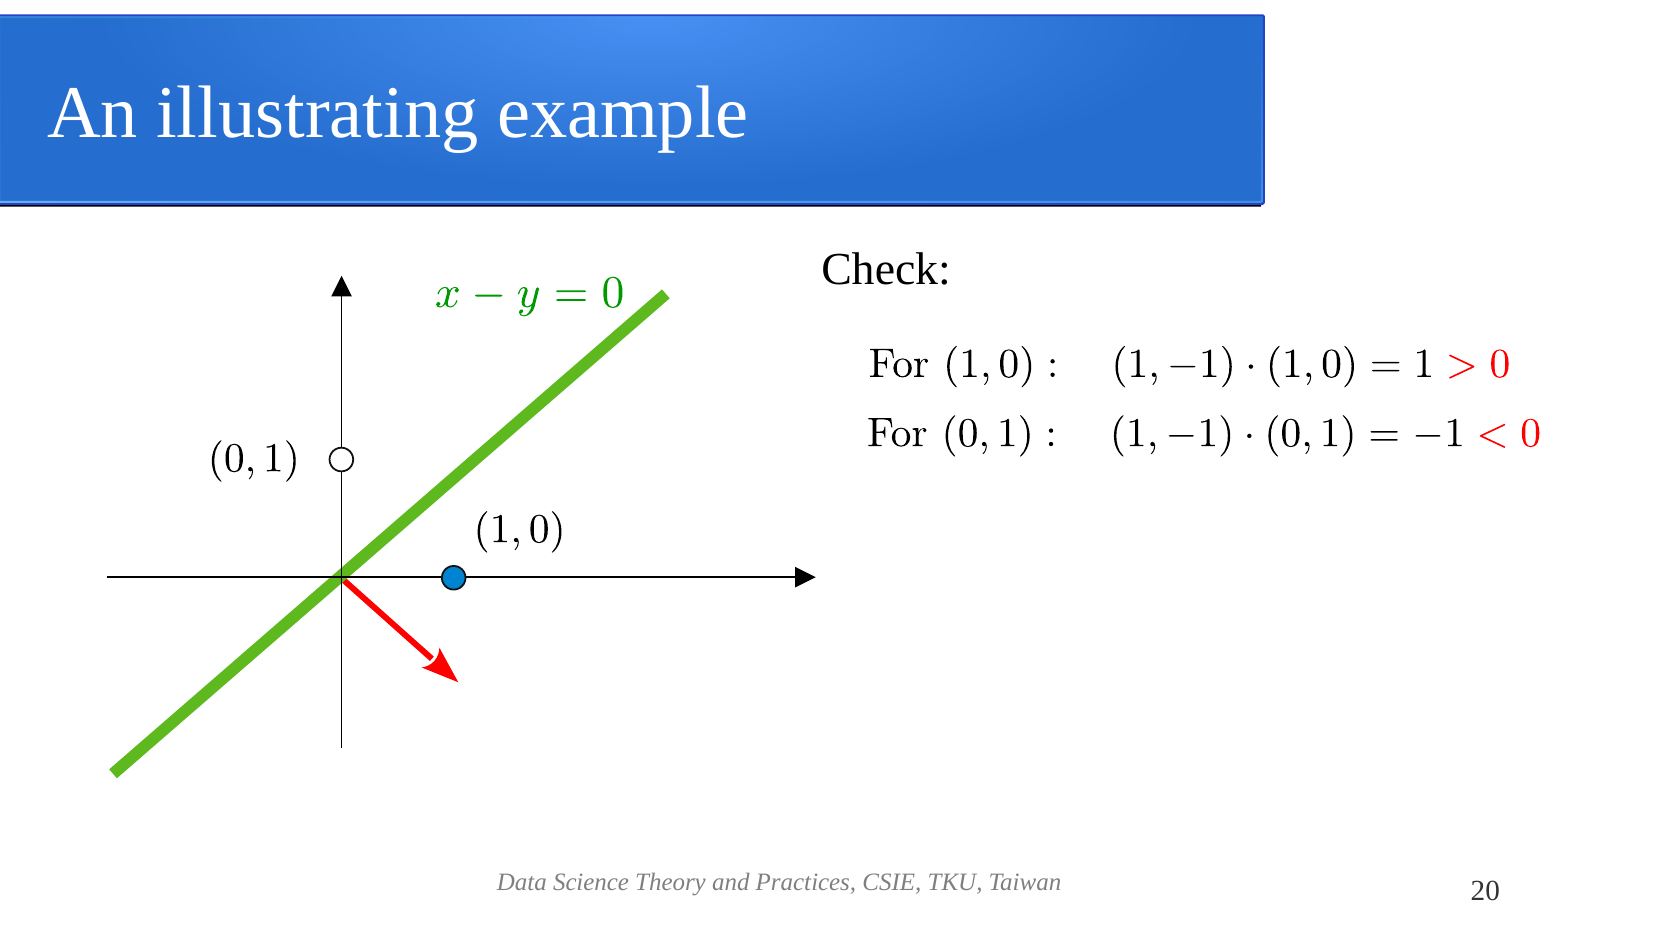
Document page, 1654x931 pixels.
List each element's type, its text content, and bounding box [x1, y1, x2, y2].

picture [206, 438, 298, 484]
picture [867, 344, 1511, 389]
text_box [441, 565, 466, 590]
text_box [329, 447, 354, 472]
picture [867, 415, 1540, 457]
picture [433, 274, 625, 319]
picture [471, 509, 564, 555]
title An illustrating example [47, 35, 1199, 189]
text_box Check: [806, 236, 1125, 303]
